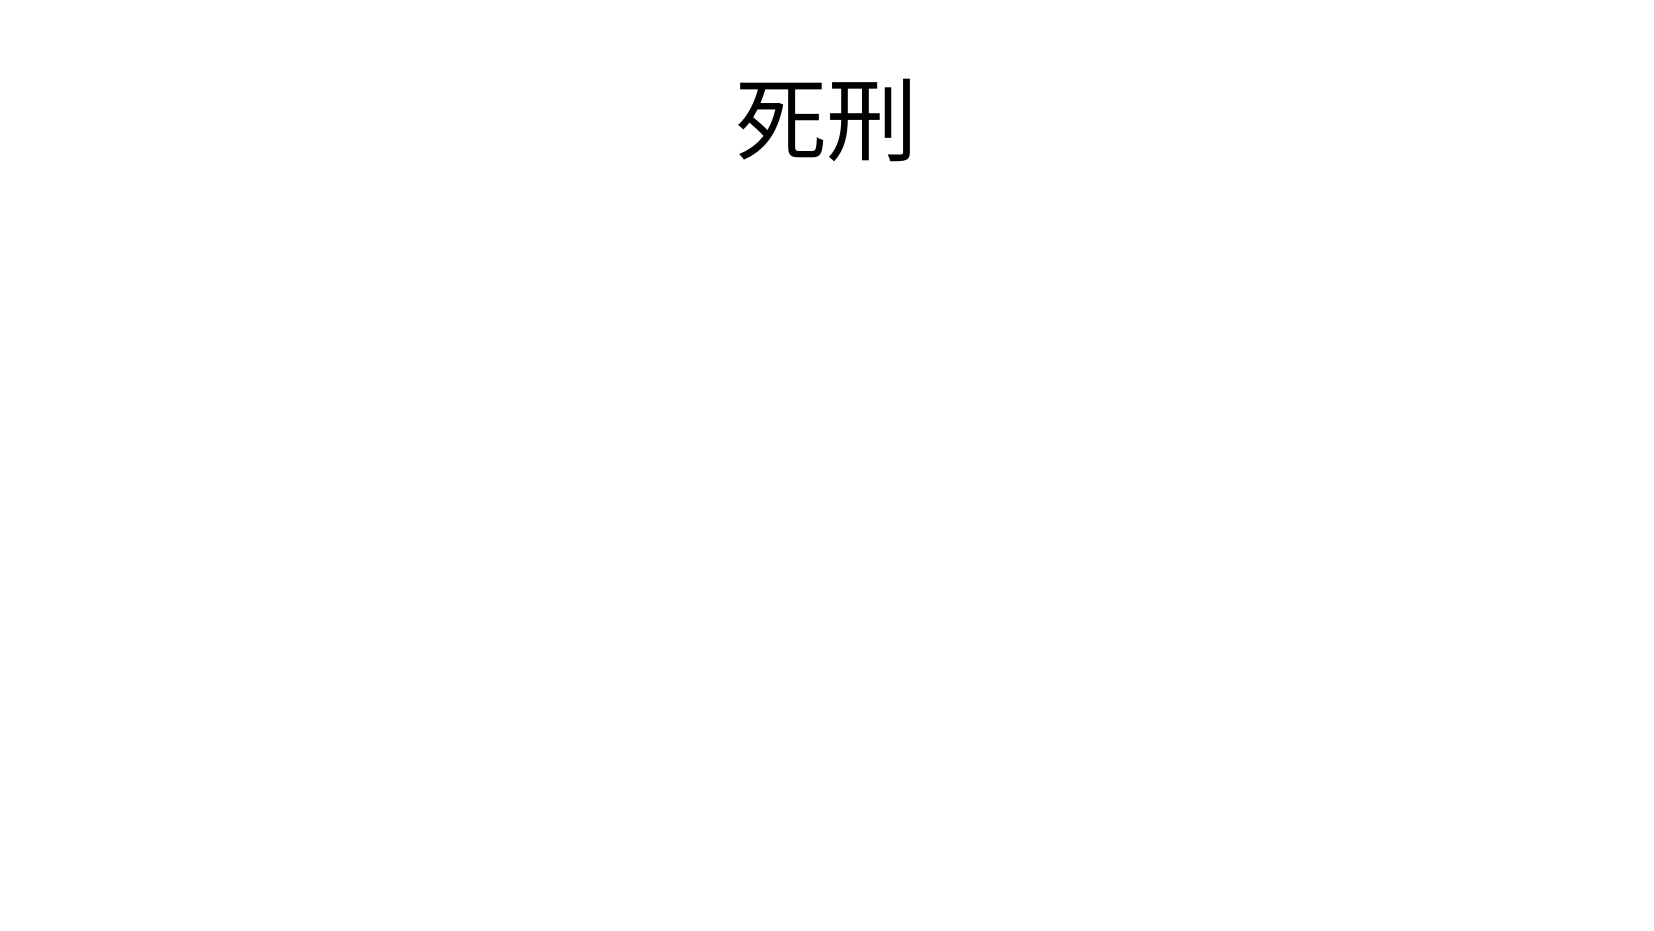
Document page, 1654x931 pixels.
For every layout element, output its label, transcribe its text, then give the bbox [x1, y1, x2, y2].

title 死刑 [82, 37, 1571, 193]
